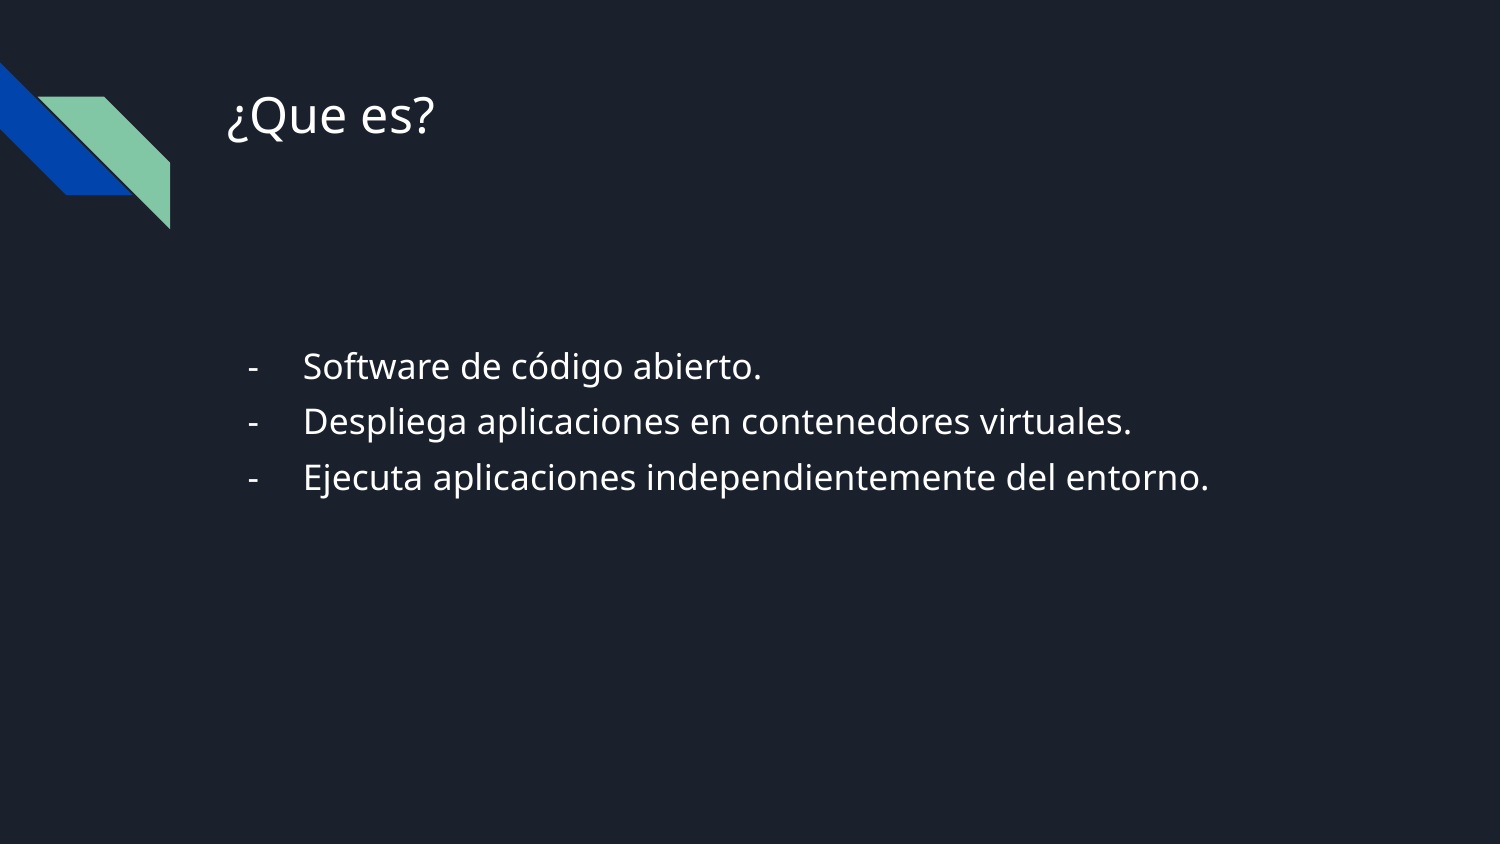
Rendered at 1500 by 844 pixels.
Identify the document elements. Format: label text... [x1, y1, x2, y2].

list Software de código abierto. Despliega aplicaciones en contenedores virtuales. Ejecuta aplicaciones independientemente del entorno. [212, 257, 1368, 735]
title ¿Que es? [212, 64, 1368, 215]
